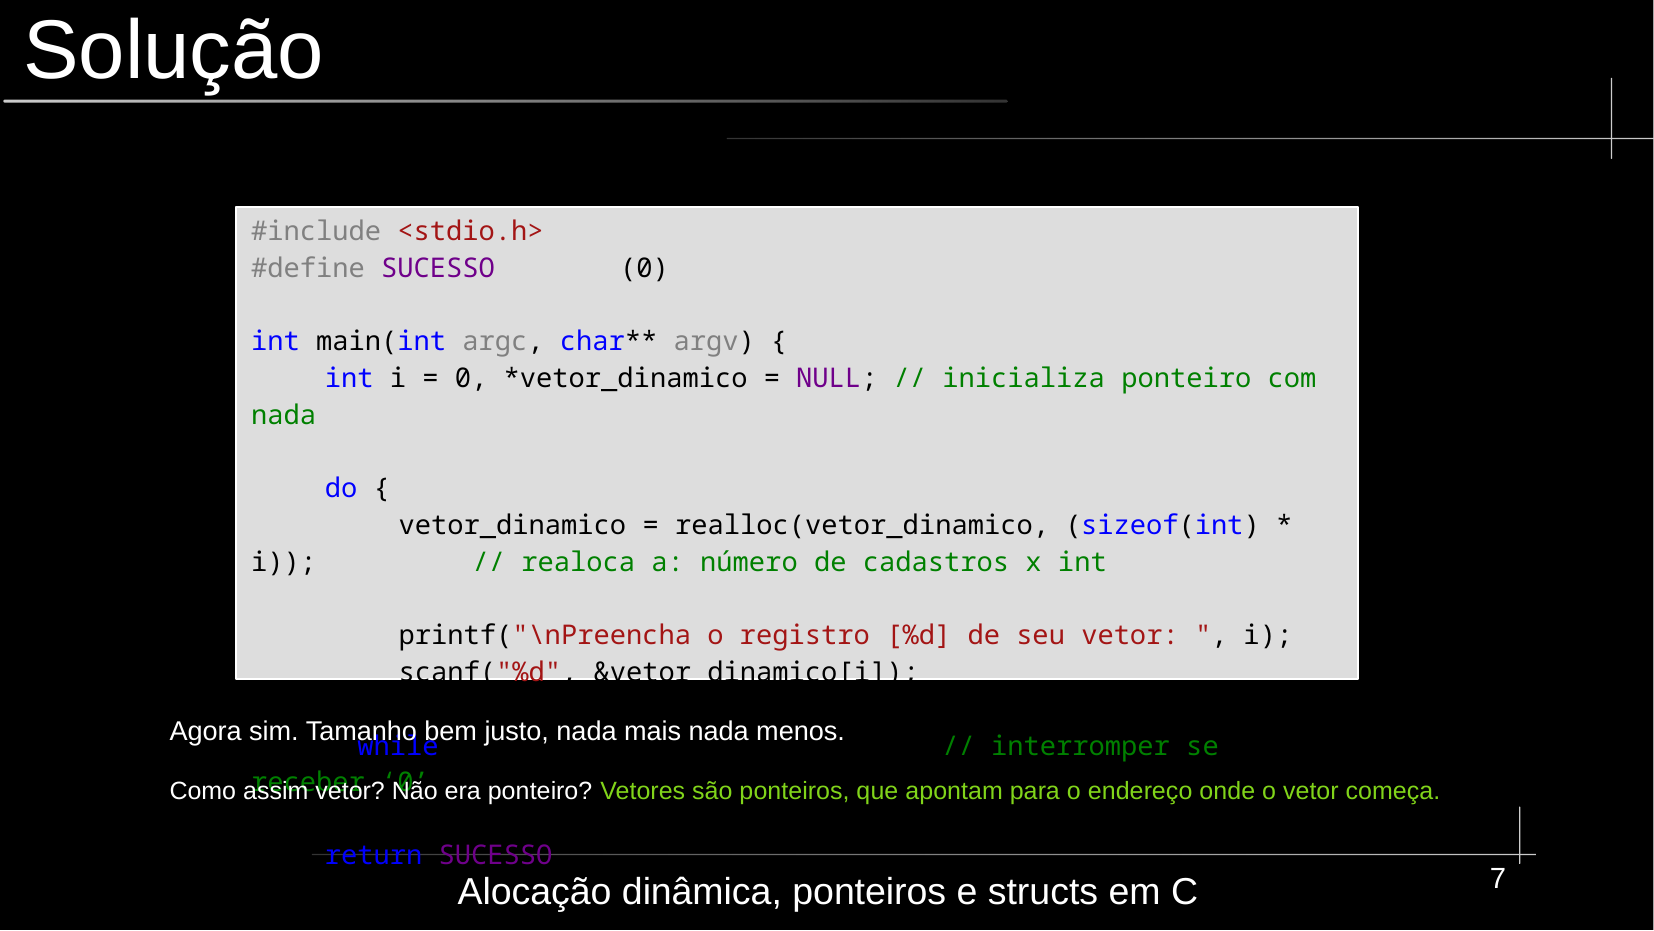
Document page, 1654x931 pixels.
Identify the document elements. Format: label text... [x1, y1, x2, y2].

text_box Alocação dinâmica, ponteiros e structs em C [442, 863, 1359, 931]
title Solução [23, 3, 1589, 97]
text_box Agora sim. Tamanho bem justo, nada mais nada menos. Como assim vetor? Não era ponteiro? Vetores são ponteiros, que apontam para o endereço onde o vetor começa. [154, 708, 1514, 812]
text_box #include <stdio.h> #define SUCESSO (0) int main(int argc, char** argv) { int i = 0, *vetor_dinamico = NULL; // inicializa ponteiro com nada do { vetor_dinamico = realloc(vetor_dinamico, (sizeof(int) * i)); // realoca a: número de cadastros x int printf("\nPreencha o registro [%d] de seu vetor: ", i); scanf("%d", &vetor_dinamico[i]); i++; } while (vetor_dinamico[i - 1] != 0); // interromper se receber ‘0’ return SUCESSO; } [236, 204, 1359, 680]
